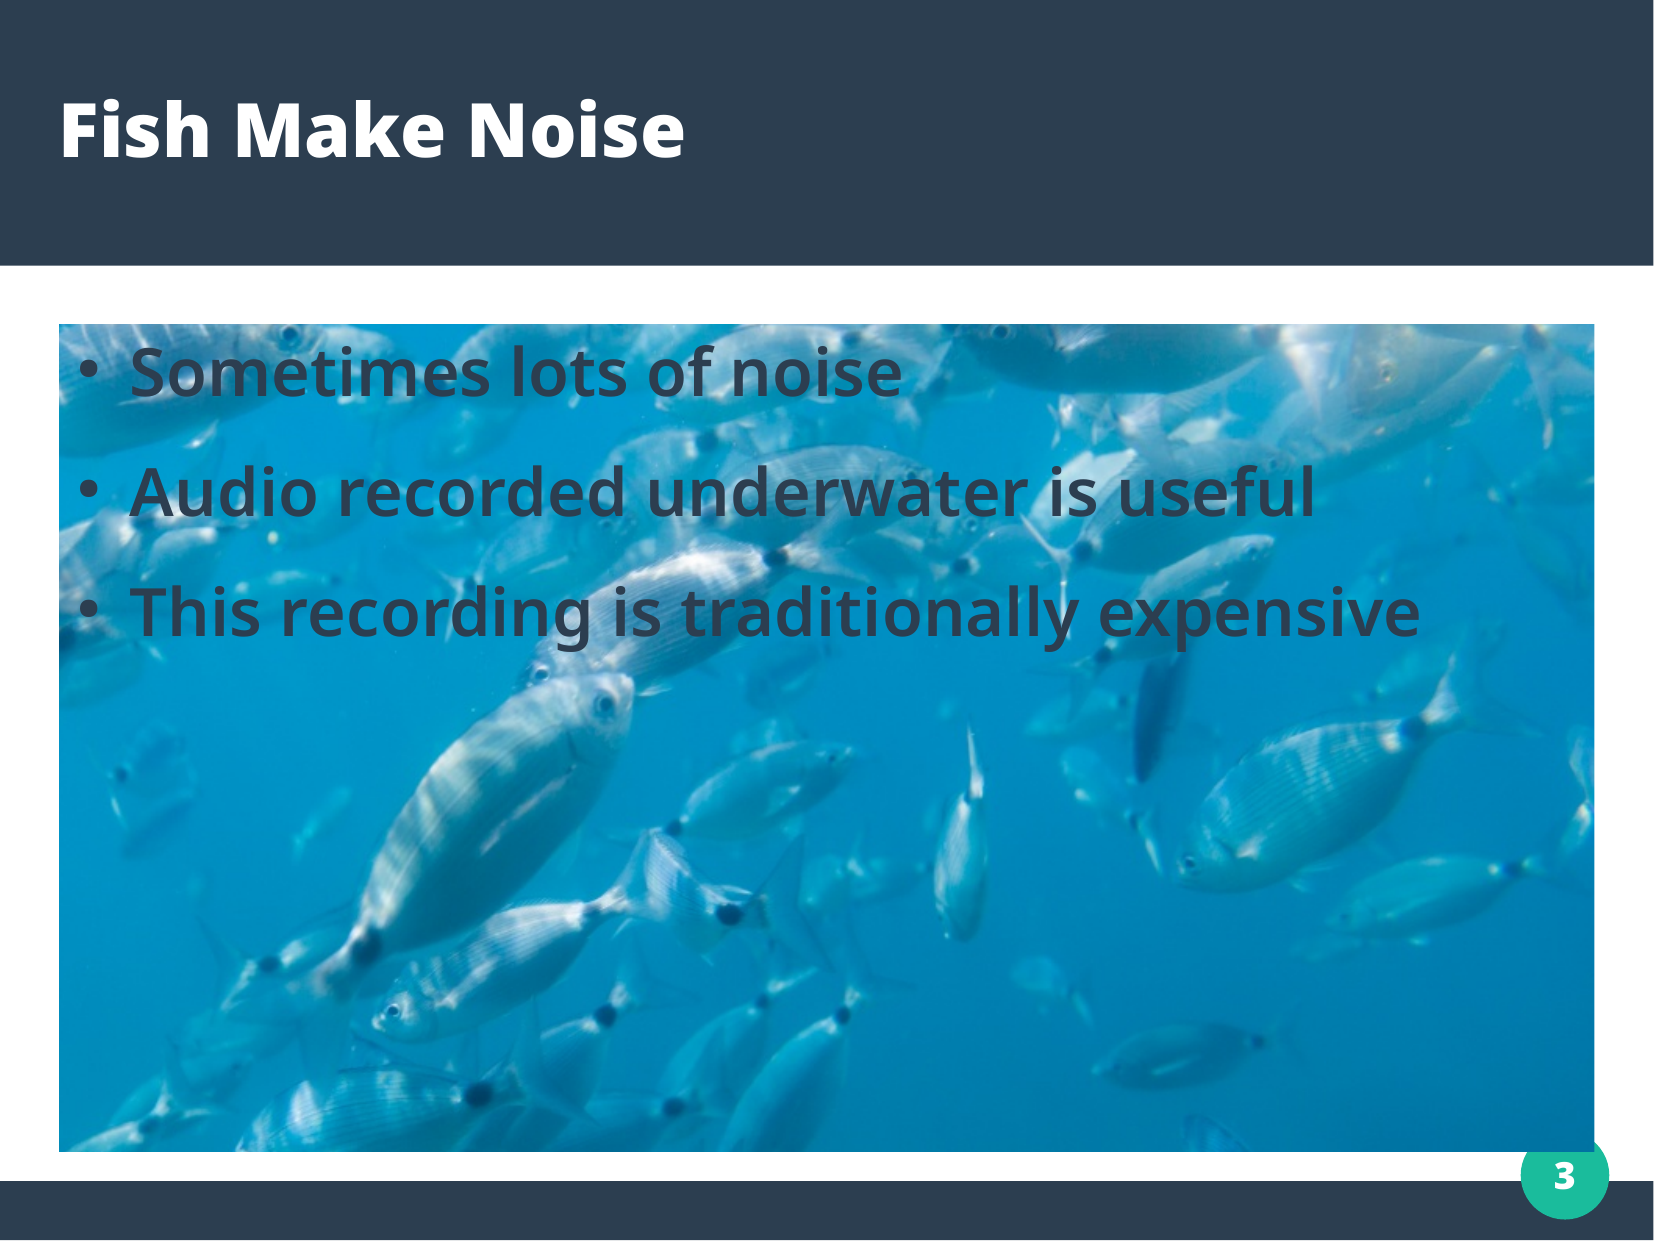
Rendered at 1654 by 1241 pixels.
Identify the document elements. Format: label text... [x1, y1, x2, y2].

title Fish Make Noise [59, 49, 1595, 207]
list Sometimes lots of noise Audio recorded underwater is useful This recording is traditionally expensive [59, 324, 1595, 1152]
